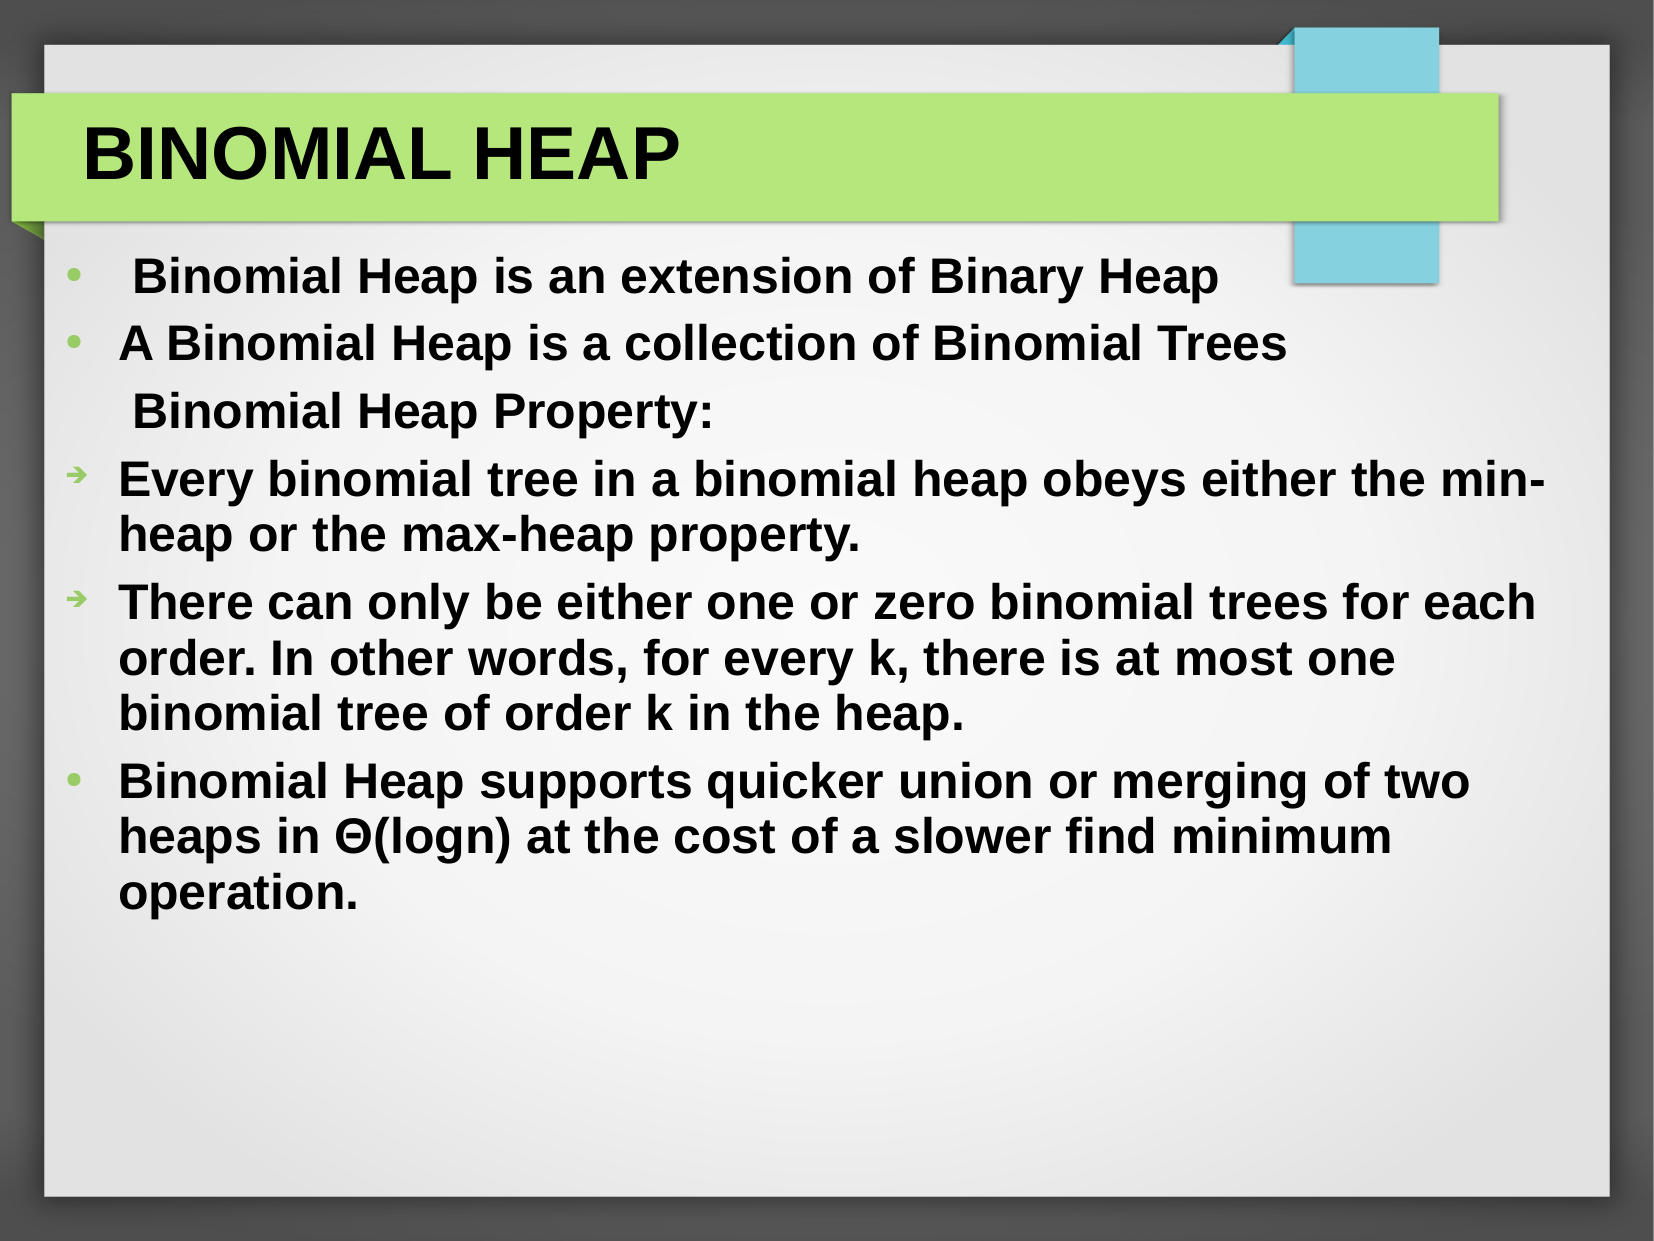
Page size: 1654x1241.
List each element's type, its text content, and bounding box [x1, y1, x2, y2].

title BINOMIAL HEAP [82, 94, 1264, 213]
picture [0, 0, 1654, 1241]
list Binomial Heap is an extension of Binary Heap A Binomial Heap is a collection of Binomial Trees Binomial Heap Property: Every binomial tree in a binomial heap obeys either the min-heap or the max-heap property. There can only be either one or zero binomial trees for each order. In other words, for every k, there is at most one binomial tree of order k in the heap. Binomial Heap supports quicker union or merging of two heaps in Θ(logn) at the cost of a slower find minimum operation. [47, 248, 1560, 1109]
